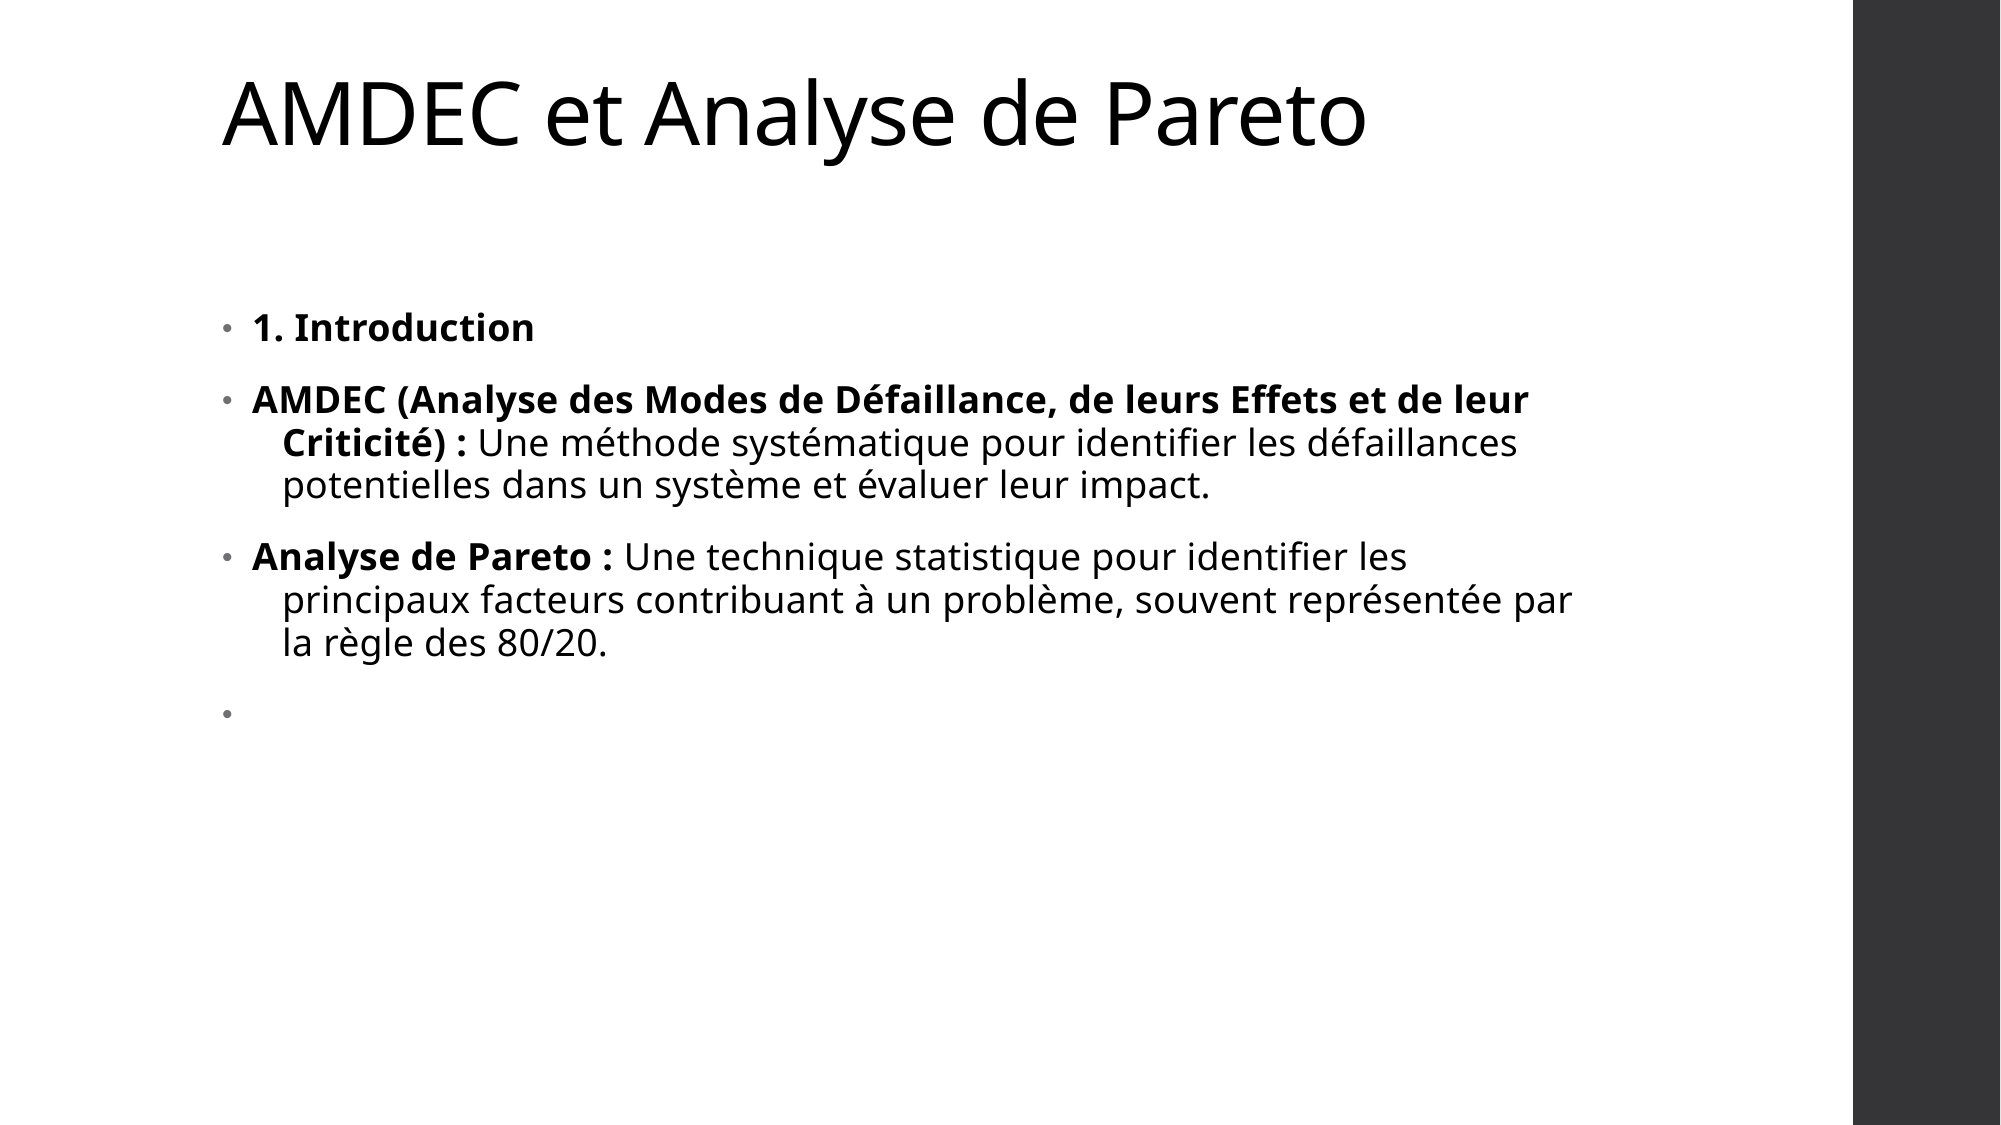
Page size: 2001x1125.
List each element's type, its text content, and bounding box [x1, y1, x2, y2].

list 1. Introduction AMDEC (Analyse des Modes de Défaillance, de leurs Effets et de leur Criticité) : Une méthode systématique pour identifier les défaillances potentielles dans un système et évaluer leur impact. Analyse de Pareto : Une technique statistique pour identifier les principaux facteurs contribuant à un problème, souvent représentée par la règle des 80/20. [206, 299, 1617, 1014]
title AMDEC et Analyse de Pareto [206, 60, 1797, 278]
